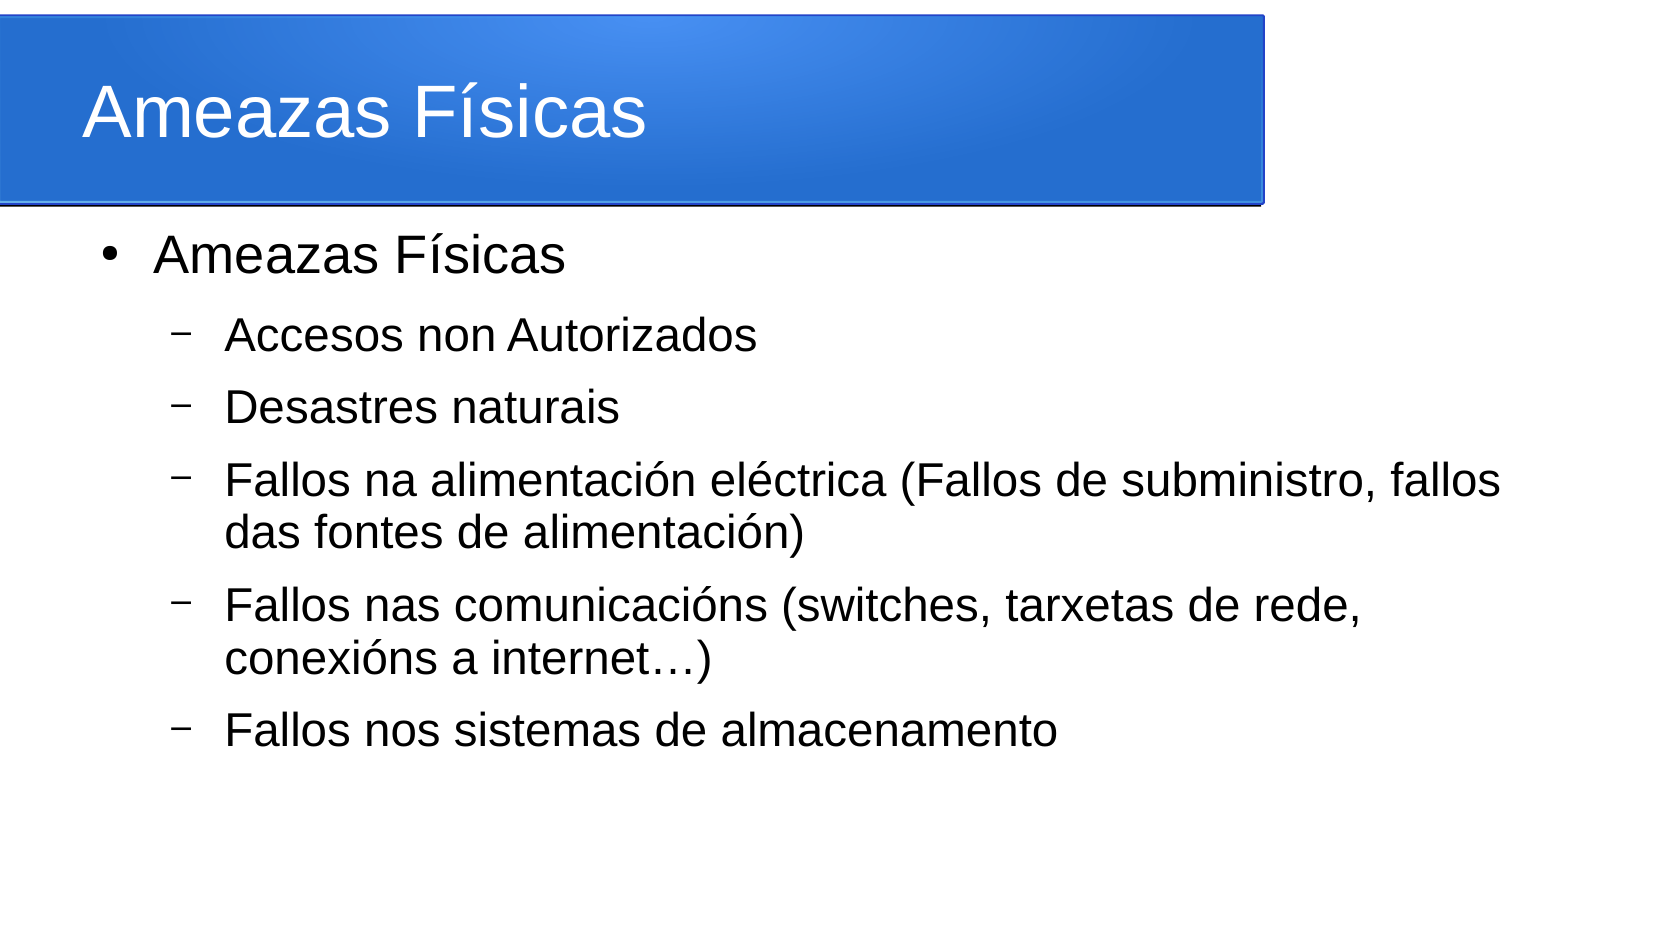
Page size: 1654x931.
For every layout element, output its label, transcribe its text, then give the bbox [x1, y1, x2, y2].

list Ameazas Físicas Accesos non Autorizados Desastres naturais Fallos na alimentación eléctrica (Fallos de subministro, fallos das fontes de alimentación) Fallos nas comunicacións (switches, tarxetas de rede, conexións a internet…) Fallos nos sistemas de almacenamento [82, 224, 1571, 764]
title Ameazas Físicas [82, 35, 1235, 189]
